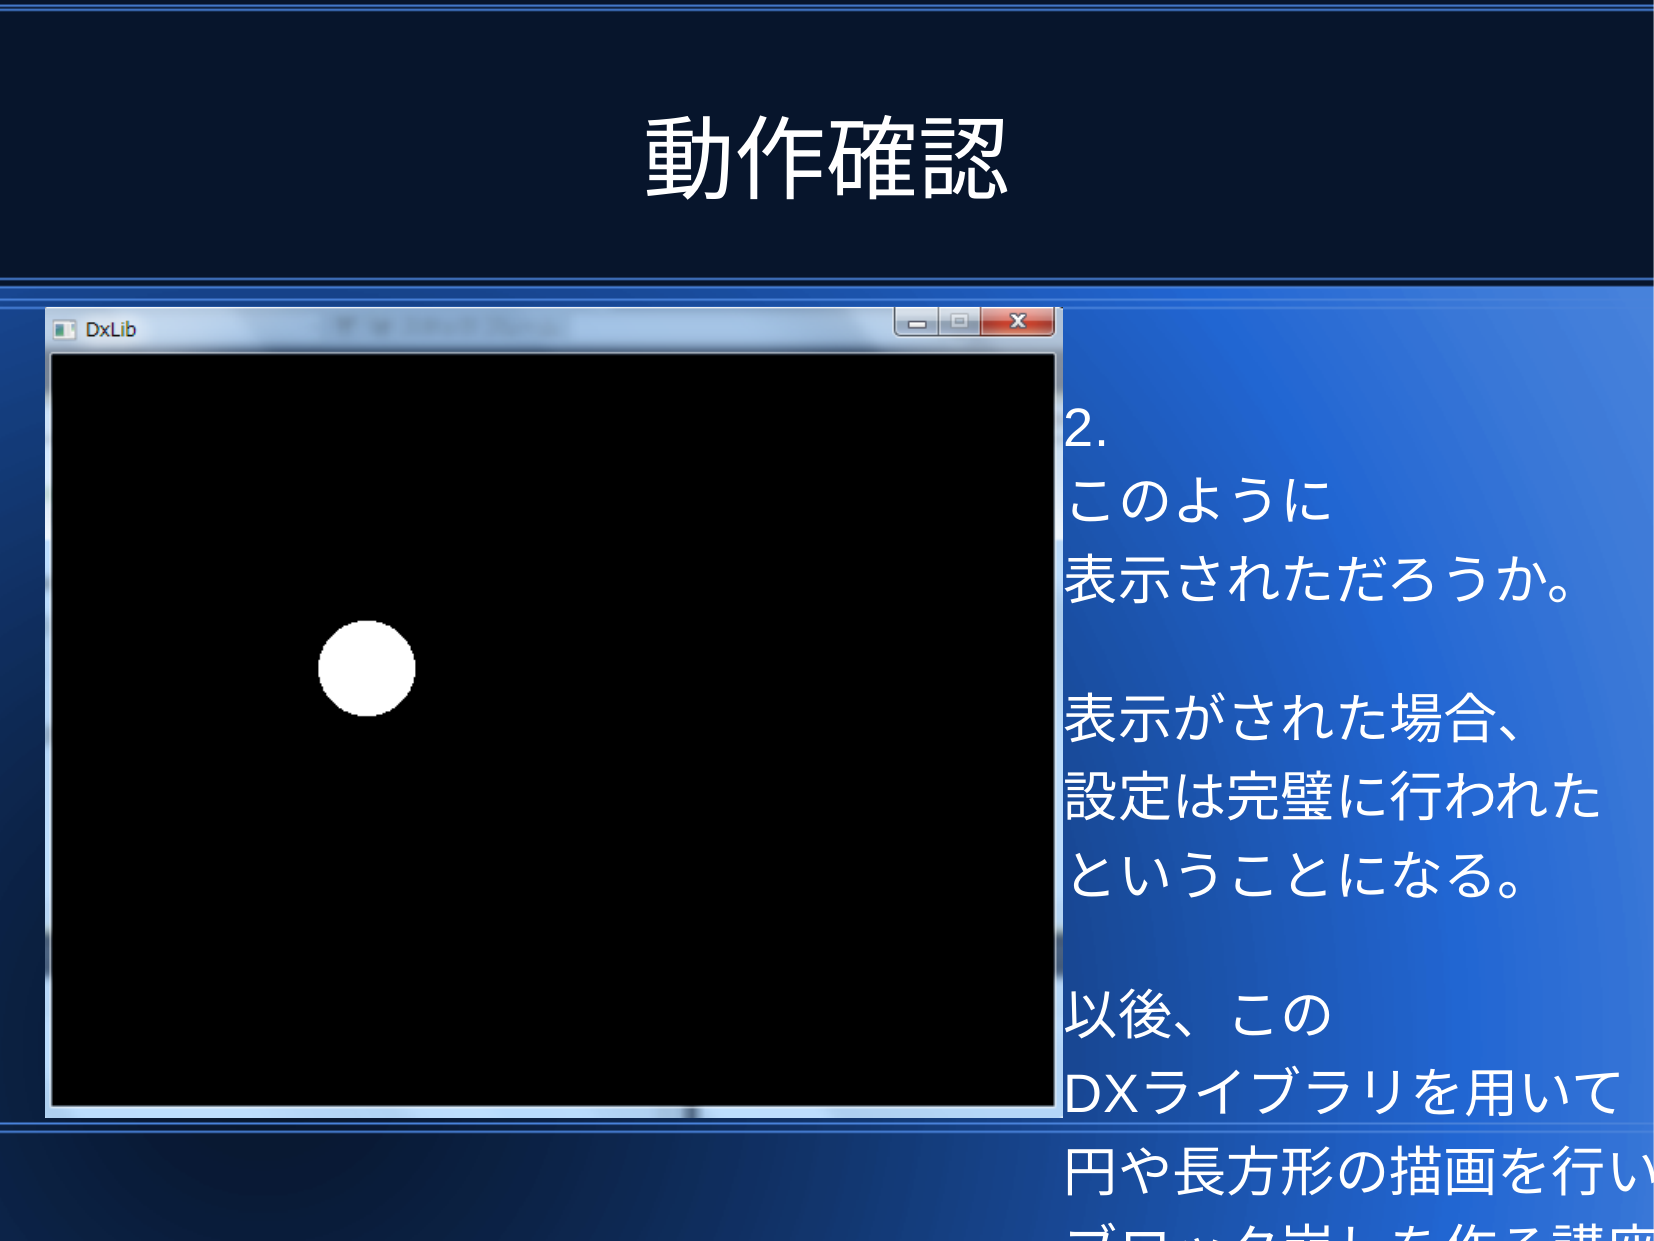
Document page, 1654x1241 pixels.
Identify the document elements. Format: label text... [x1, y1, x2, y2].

title 動作確認 [82, 49, 1571, 257]
picture [1616, 1233, 1654, 1241]
picture [1246, 1237, 1267, 1241]
picture [1130, 1236, 1160, 1241]
text_box 2. このように 表示されただろうか。 表示がされた場合、 設定は完璧に行われた ということになる。 以後、この DXライブラリを用いて 円や長方形の描画を行い ブロック崩しを作る講座を 行なっていく予定である。 [1049, 389, 1654, 1117]
picture [0, 0, 1654, 1241]
